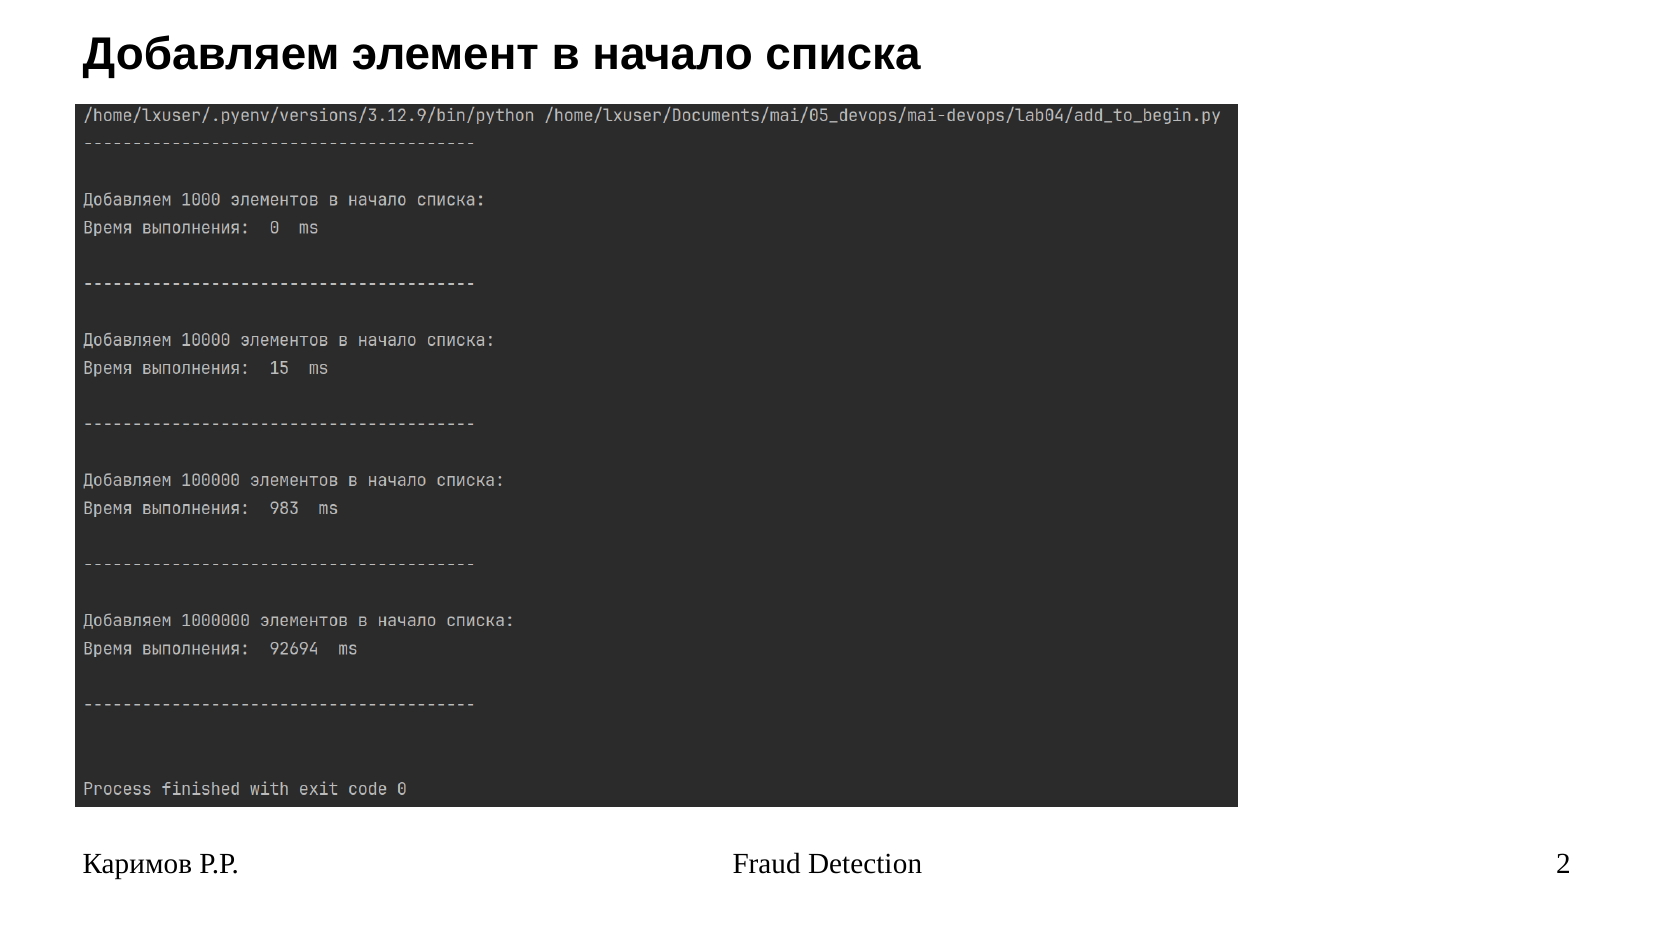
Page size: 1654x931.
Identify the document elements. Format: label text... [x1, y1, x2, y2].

picture [75, 104, 1238, 807]
title Добавляем элемент в начало списка [82, 15, 1571, 91]
